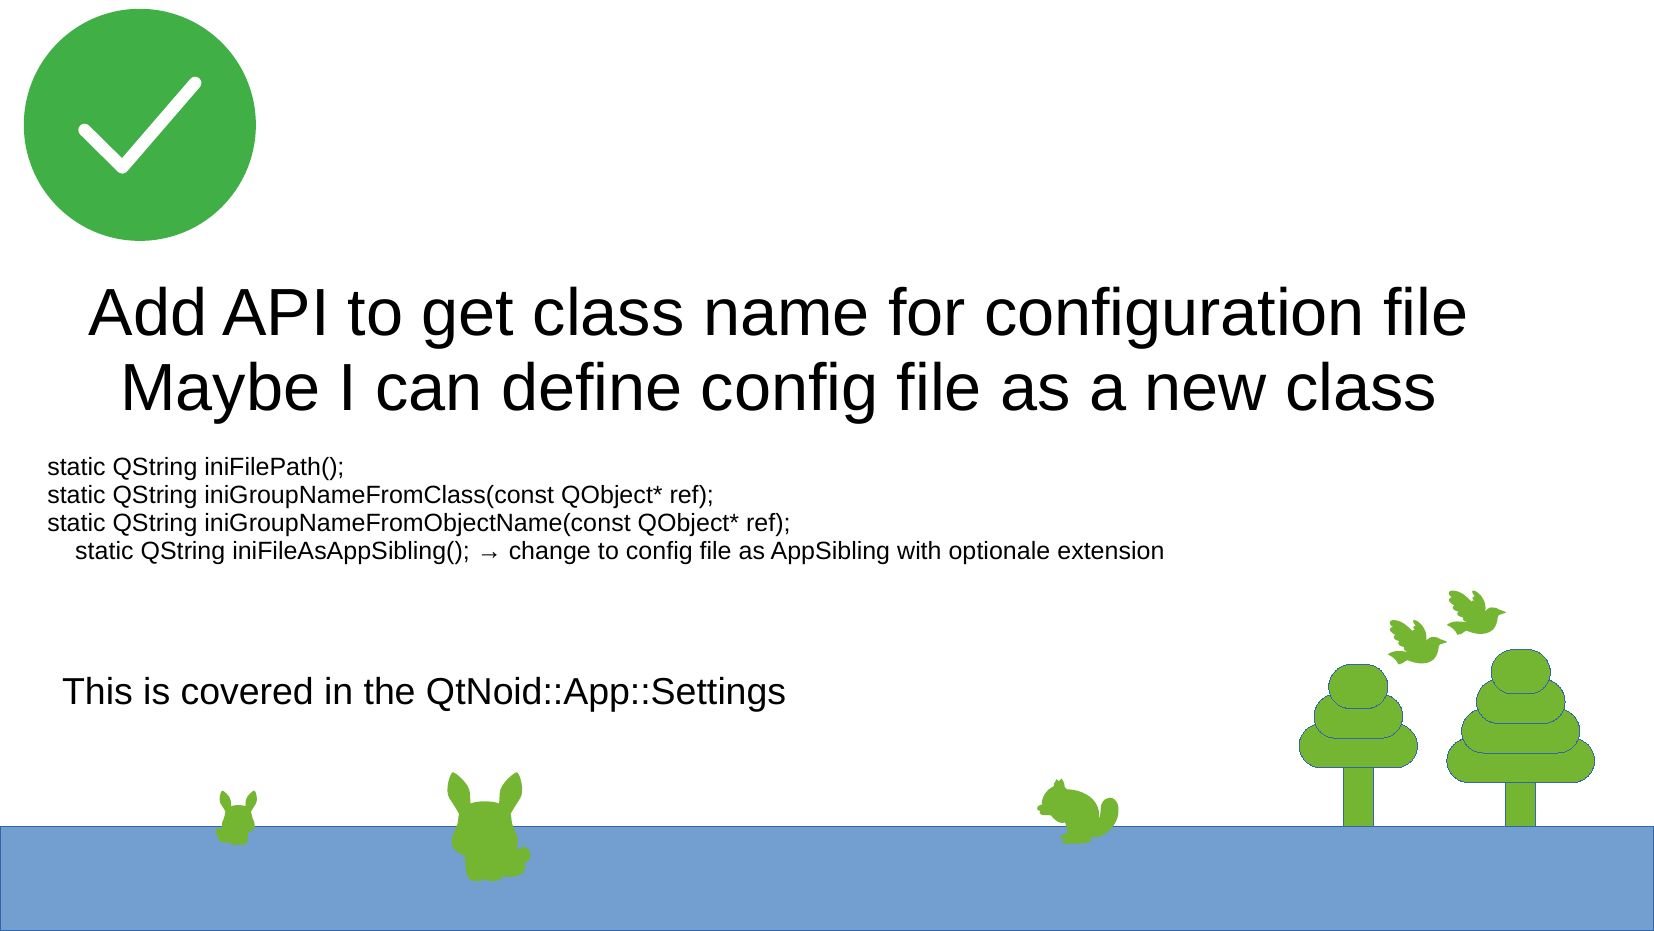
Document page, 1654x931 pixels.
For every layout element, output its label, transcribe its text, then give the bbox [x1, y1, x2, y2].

text_box [24, 9, 256, 241]
subtitle Add API to get class name for configuration file Maybe I can define config file as a new class static QString iniFilePath(); static QString iniGroupNameFromClass(const QObject* ref); static QString iniGroupNameFromObjectName(const QObject* ref); static QString iniFileAsAppSibling(); → change to config file as AppSibling with optionale extension [47, 149, 1512, 765]
text_box This is covered in the QtNoid::App::Settings [47, 663, 803, 721]
